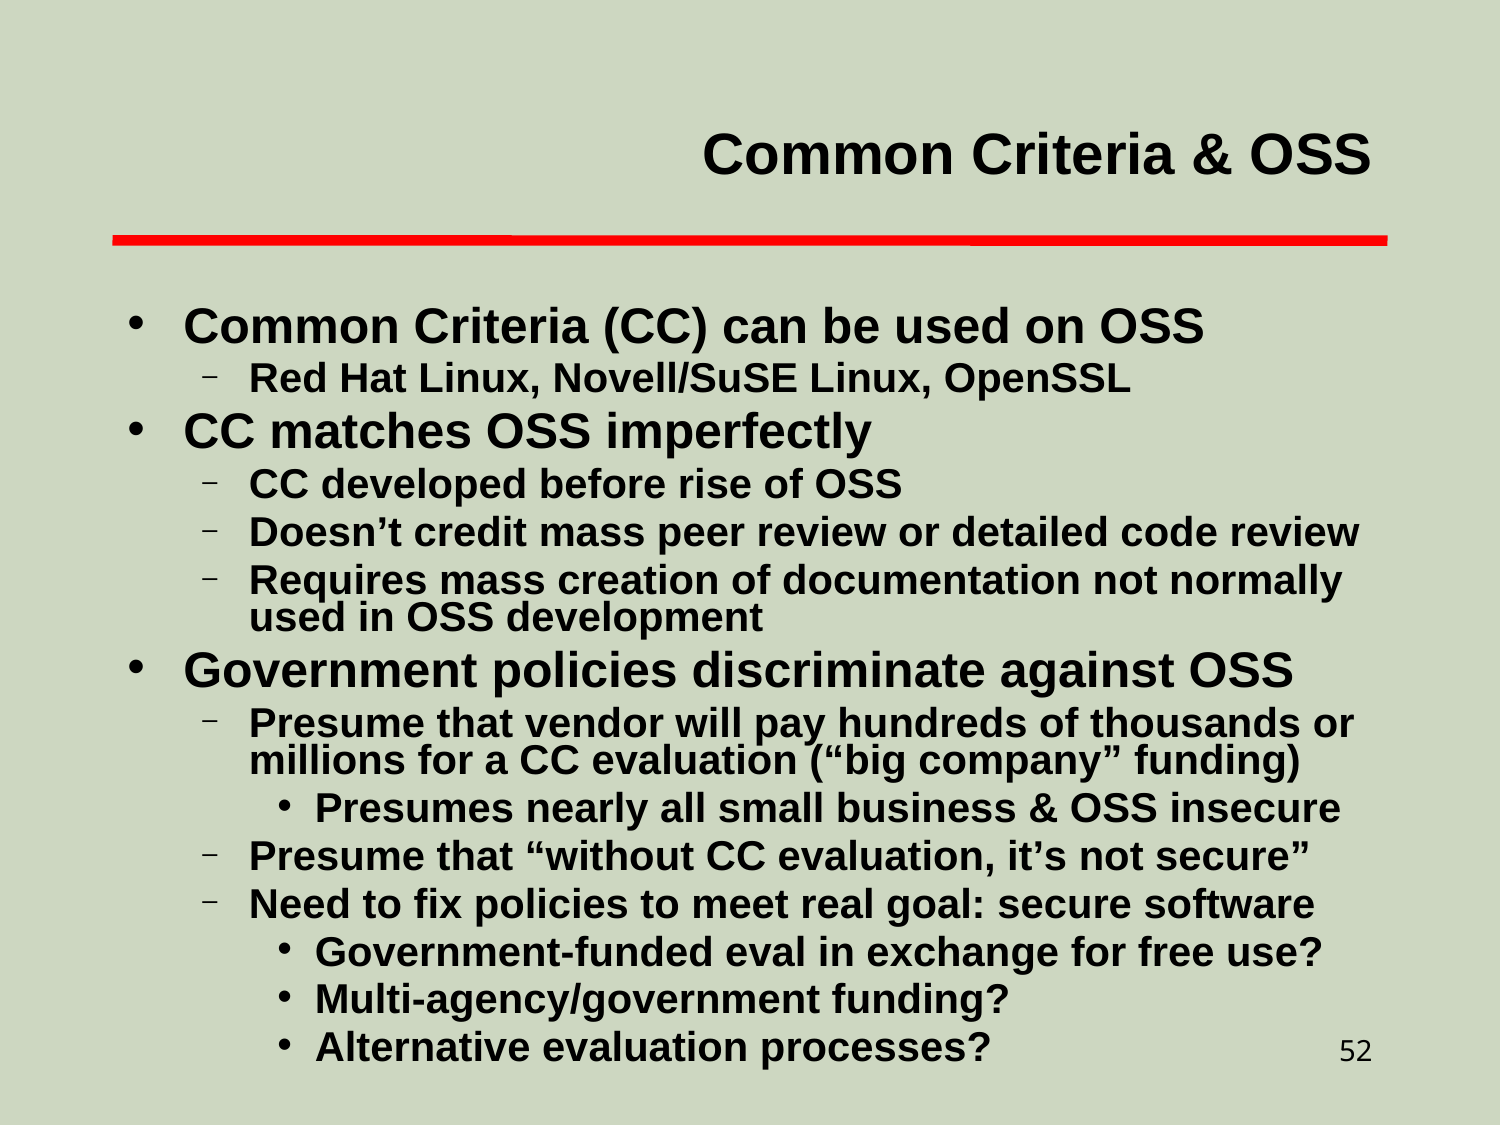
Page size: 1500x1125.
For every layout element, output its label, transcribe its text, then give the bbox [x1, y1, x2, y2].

list Common Criteria (CC) can be used on OSS Red Hat Linux, Novell/SuSE Linux, OpenSSL CC matches OSS imperfectly CC developed before rise of OSS Doesn’t credit mass peer review or detailed code review Requires mass creation of documentation not normally used in OSS development Government policies discriminate against OSS Presume that vendor will pay hundreds of thousands or millions for a CC evaluation (“big company” funding) Presumes nearly all small business & OSS insecure Presume that “without CC evaluation, it’s not secure” Need to fix policies to meet real goal: secure software Government-funded eval in exchange for free use? Multi-agency/government funding? Alternative evaluation processes? [112, 299, 1388, 1083]
title Common Criteria & OSS [337, 85, 1388, 224]
